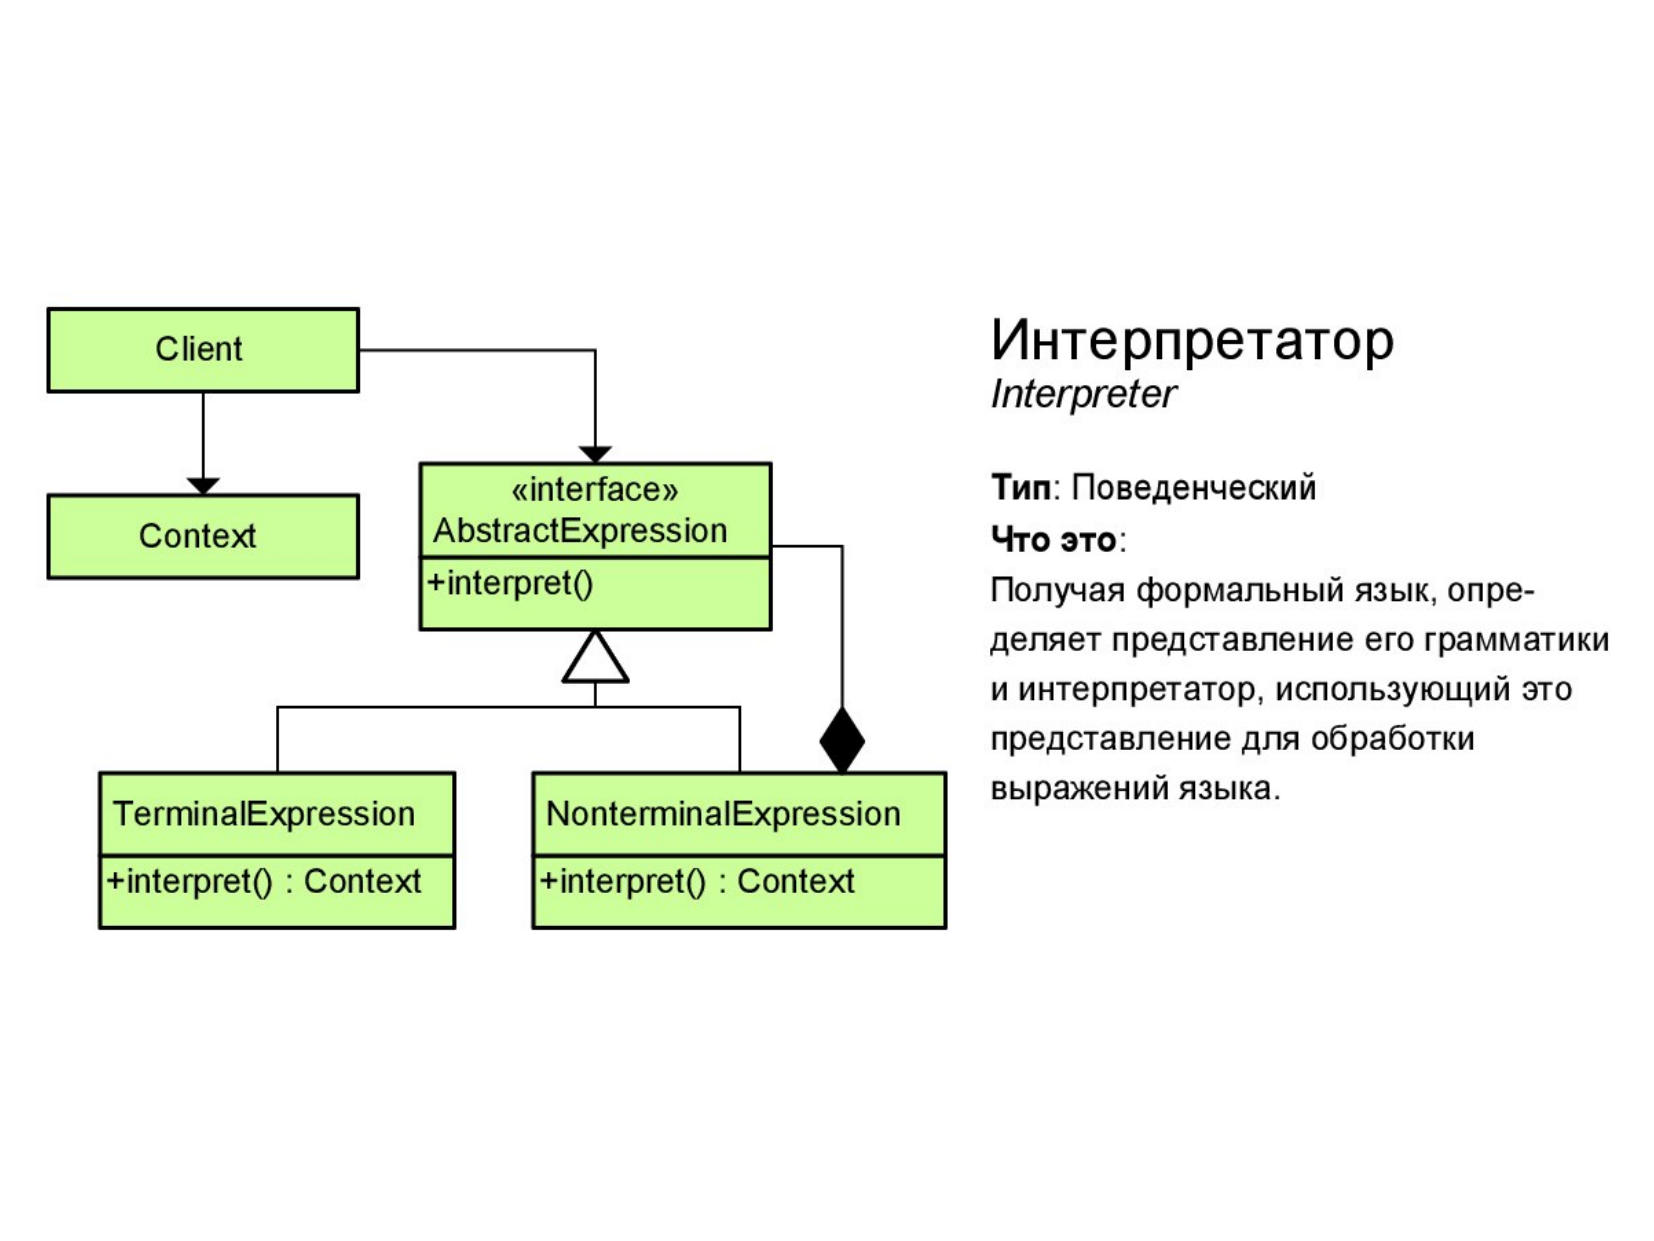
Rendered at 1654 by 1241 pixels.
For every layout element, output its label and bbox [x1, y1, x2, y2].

picture [4, 270, 1654, 970]
